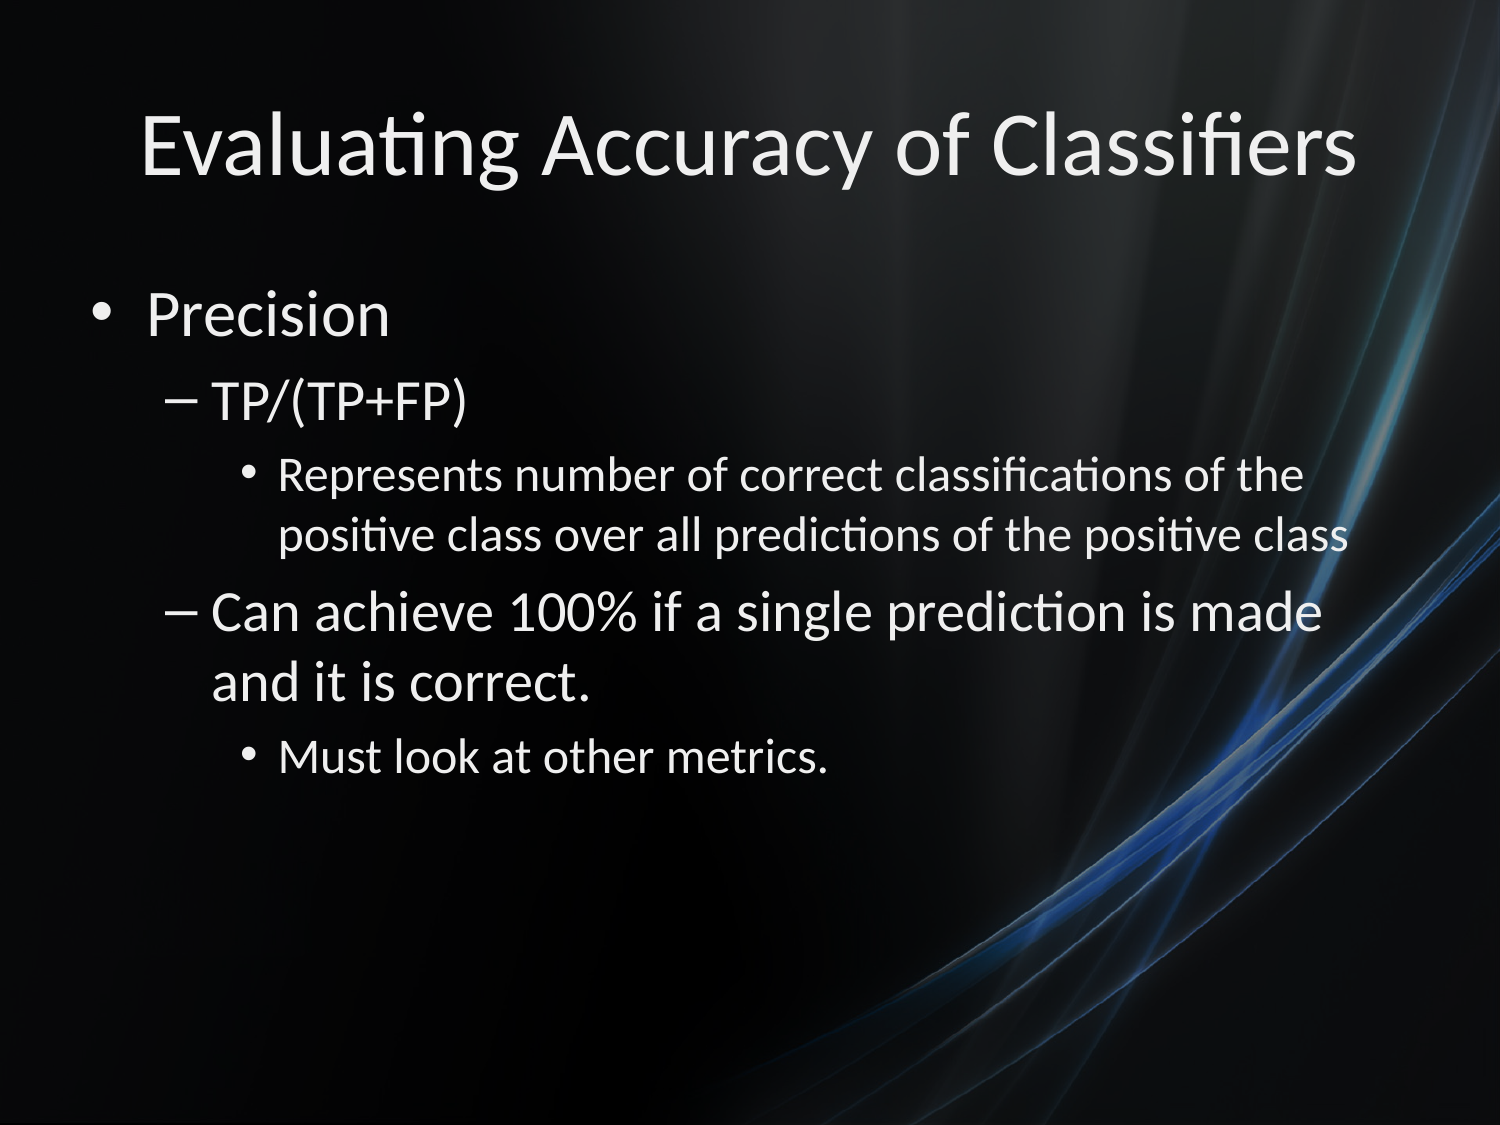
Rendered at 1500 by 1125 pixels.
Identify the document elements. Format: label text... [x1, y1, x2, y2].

picture [0, 0, 1500, 1125]
list Precision TP/(TP+FP) Represents number of correct classifications of the positive class over all predictions of the positive class Can achieve 100% if a single prediction is made and it is correct. Must look at other metrics. [75, 262, 1425, 1005]
title Evaluating Accuracy of Classifiers [75, 45, 1425, 233]
